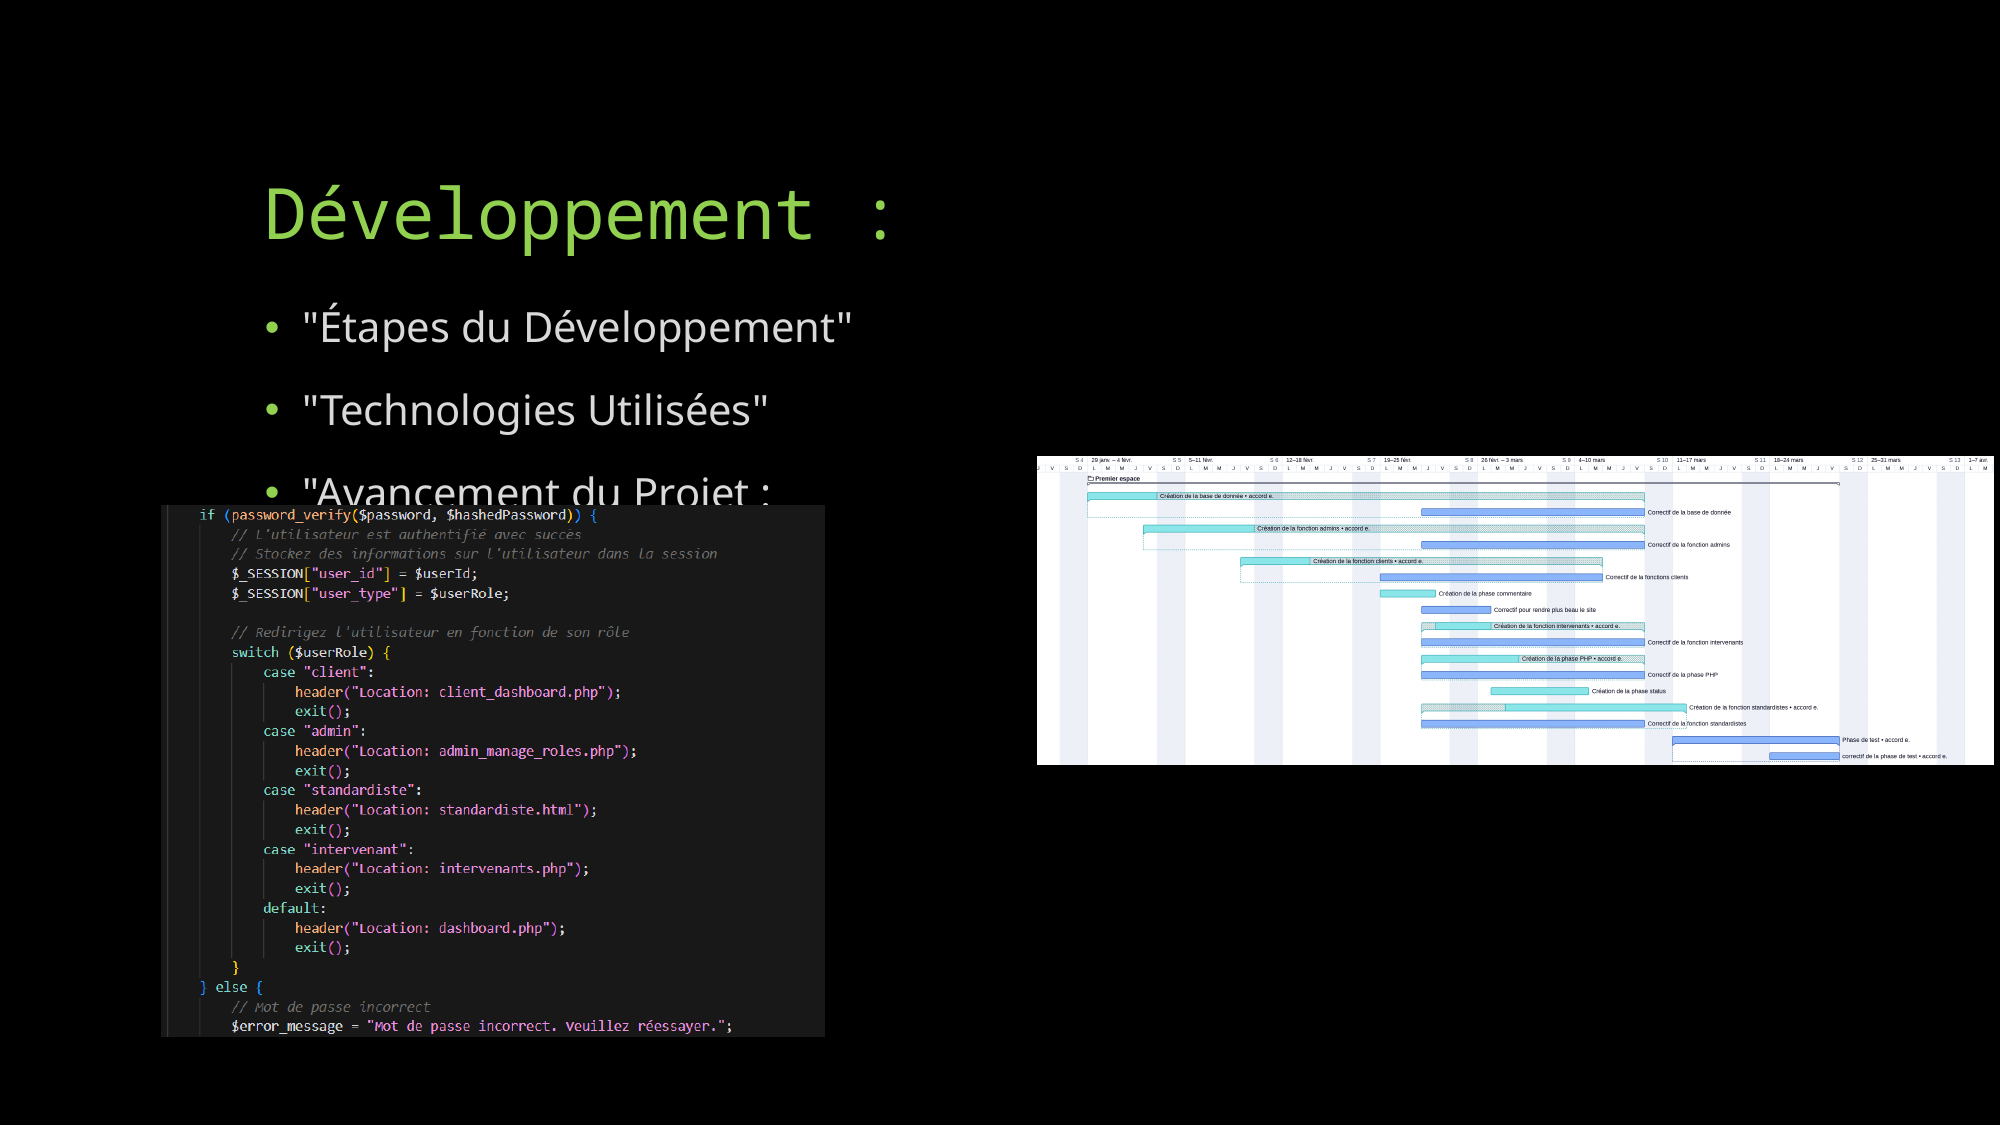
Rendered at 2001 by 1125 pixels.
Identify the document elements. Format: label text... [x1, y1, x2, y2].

picture [1037, 456, 1994, 765]
title Développement : [249, 75, 1750, 263]
picture [161, 505, 825, 1037]
list "Étapes du Développement" "Technologies Utilisées" "Avancement du Projet : Semaines 4, 6, 10, 12" [249, 299, 963, 1000]
